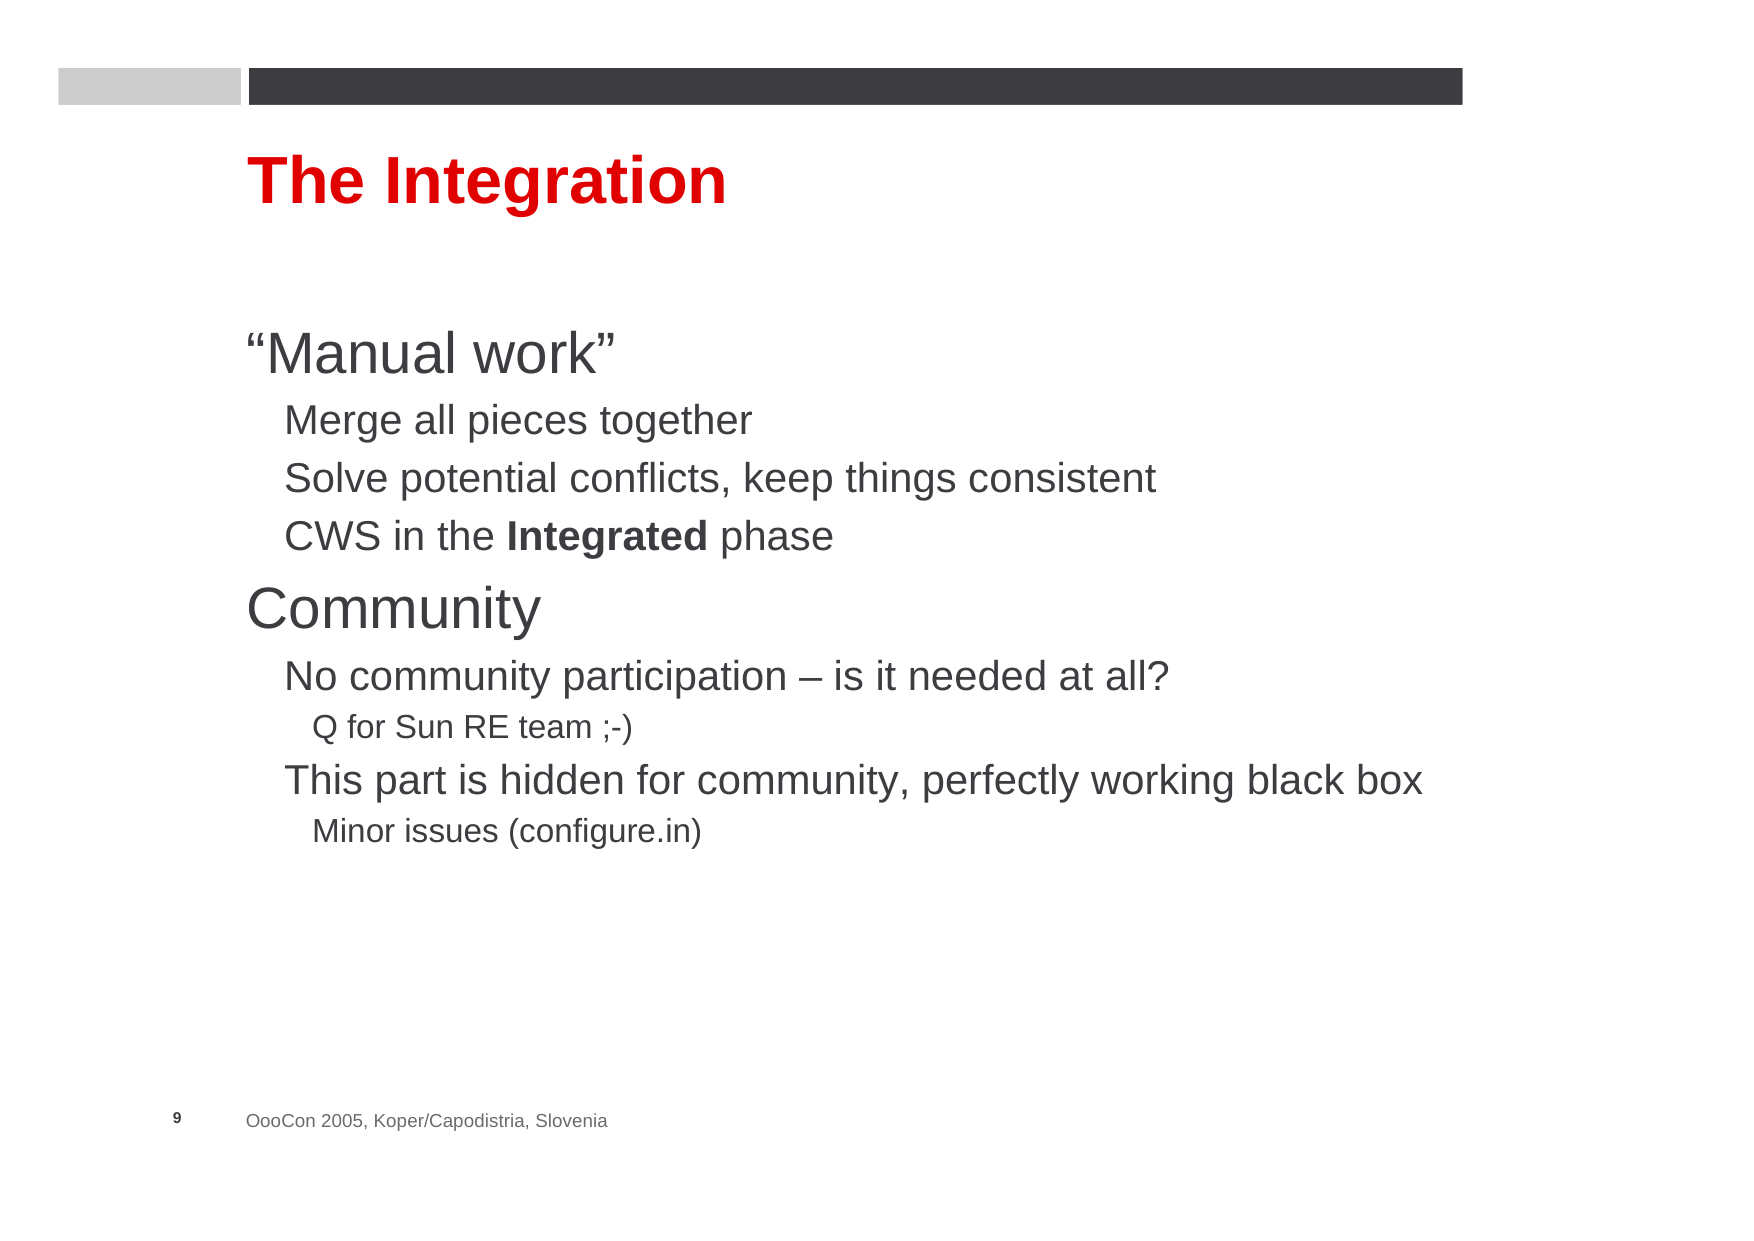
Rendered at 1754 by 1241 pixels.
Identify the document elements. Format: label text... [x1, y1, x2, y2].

title The Integration [247, 100, 1581, 263]
list “Manual work” Merge all pieces together Solve potential conflicts, keep things consistent CWS in the Integrated phase Community No community participation – is it needed at all? Q for Sun RE team ;-) This part is hidden for community, perfectly working black box Minor issues (configure.in) [246, 304, 1600, 1034]
